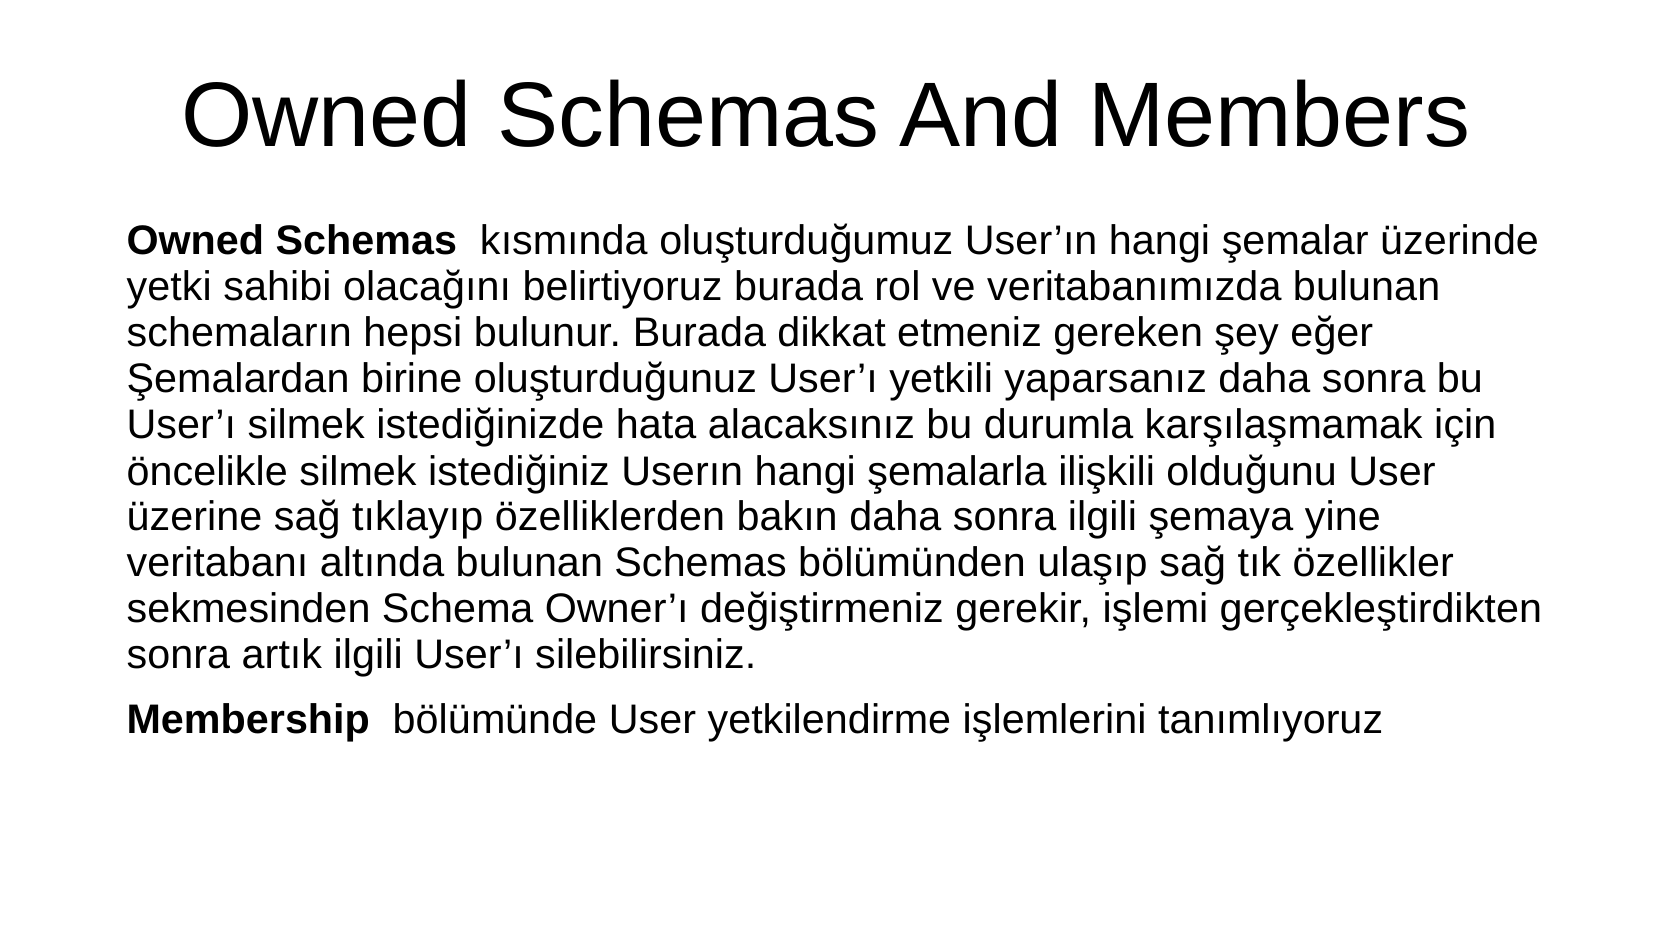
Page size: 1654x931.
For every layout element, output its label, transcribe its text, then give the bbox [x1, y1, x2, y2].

list Owned Schemas kısmında oluşturduğumuz User’ın hangi şemalar üzerinde yetki sahibi olacağını belirtiyoruz burada rol ve veritabanımızda bulunan schemaların hepsi bulunur. Burada dikkat etmeniz gereken şey eğer Şemalardan birine oluşturduğunuz User’ı yetkili yaparsanız daha sonra bu User’ı silmek istediğinizde hata alacaksınız bu durumla karşılaşmamak için öncelikle silmek istediğiniz Userın hangi şemalarla ilişkili olduğunu User üzerine sağ tıklayıp özelliklerden bakın daha sonra ilgili şemaya yine veritabanı altında bulunan Schemas bölümünden ulaşıp sağ tık özellikler sekmesinden Schema Owner’ı değiştirmeniz gerekir, işlemi gerçekleştirdikten sonra artık ilgili User’ı silebilirsiniz. Membership bölümünde User yetkilendirme işlemlerini tanımlıyoruz [82, 217, 1571, 758]
title Owned Schemas And Members [82, 37, 1571, 193]
